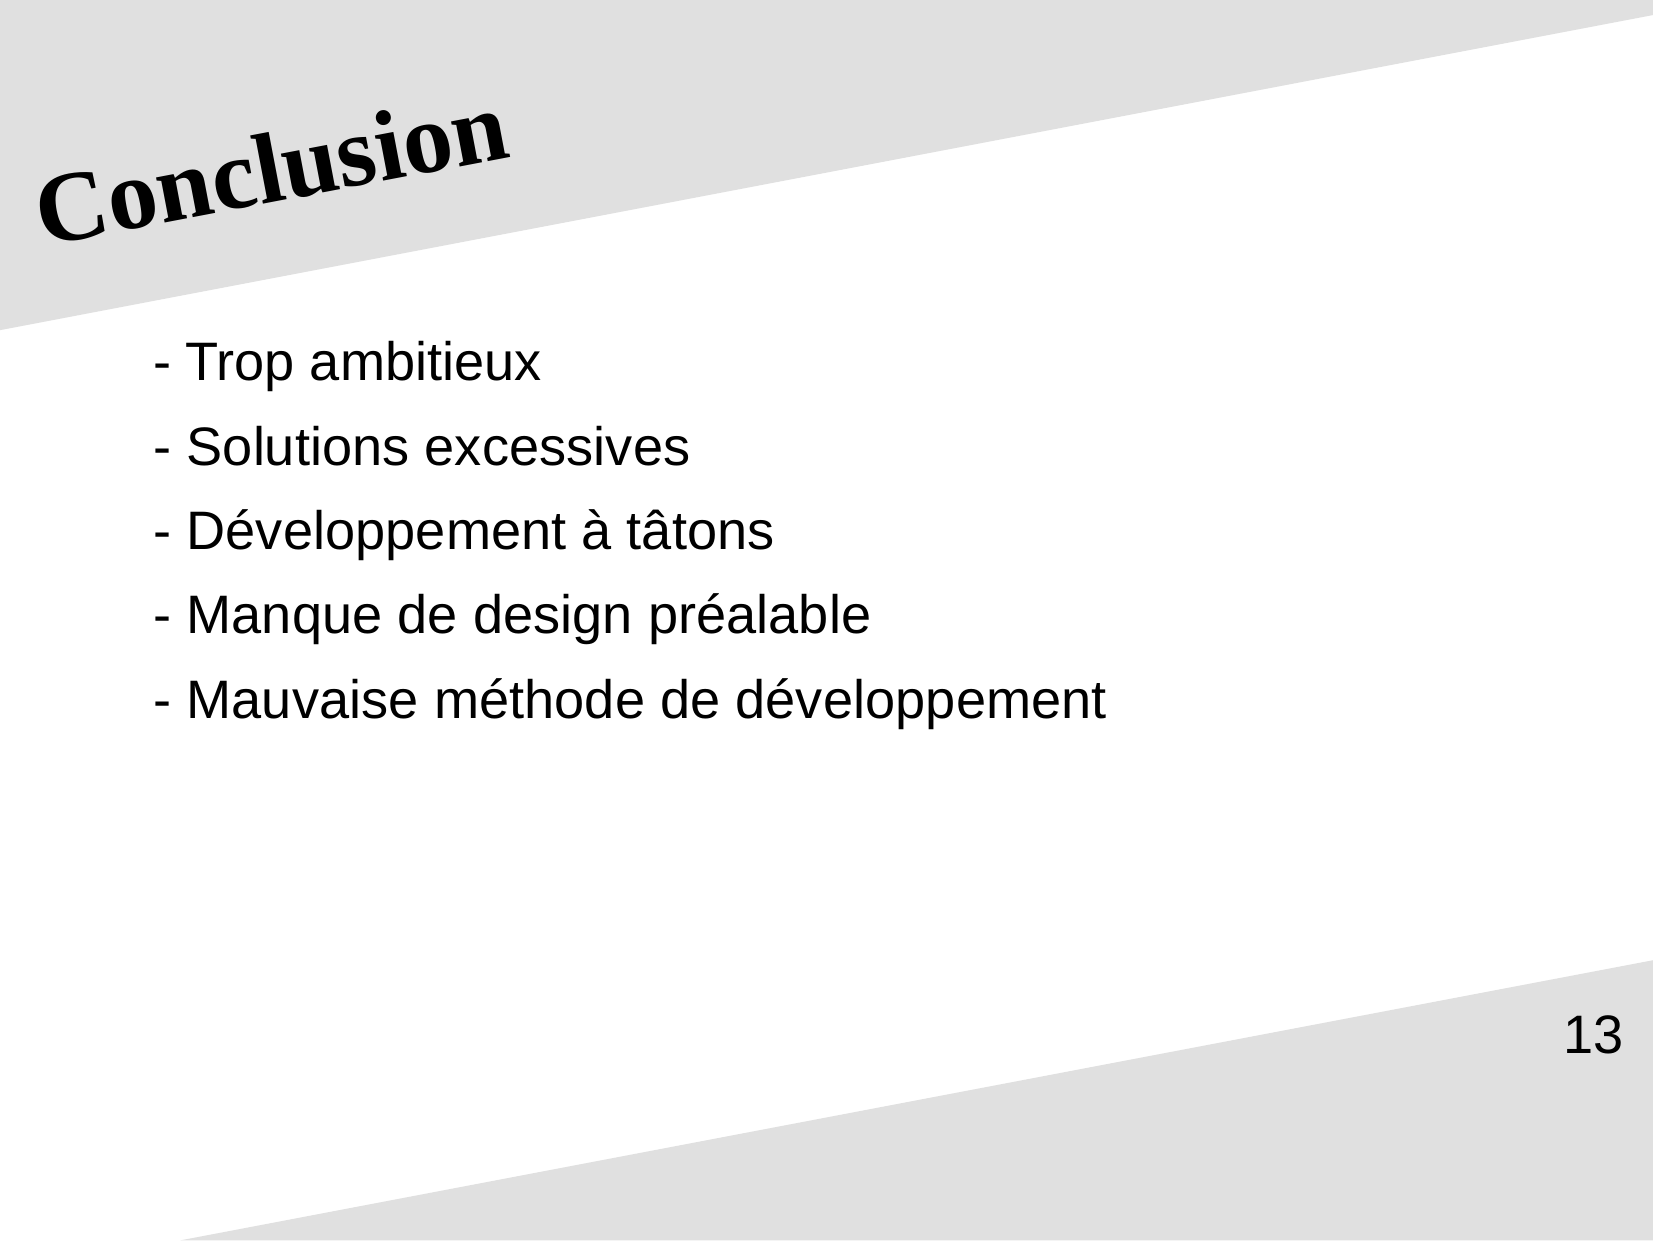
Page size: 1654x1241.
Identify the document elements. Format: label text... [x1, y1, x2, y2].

list - Trop ambitieux - Solutions excessives - Développement à tâtons - Manque de design préalable - Mauvaise méthode de développement [82, 331, 1538, 945]
title Conclusion [15, 0, 1519, 322]
